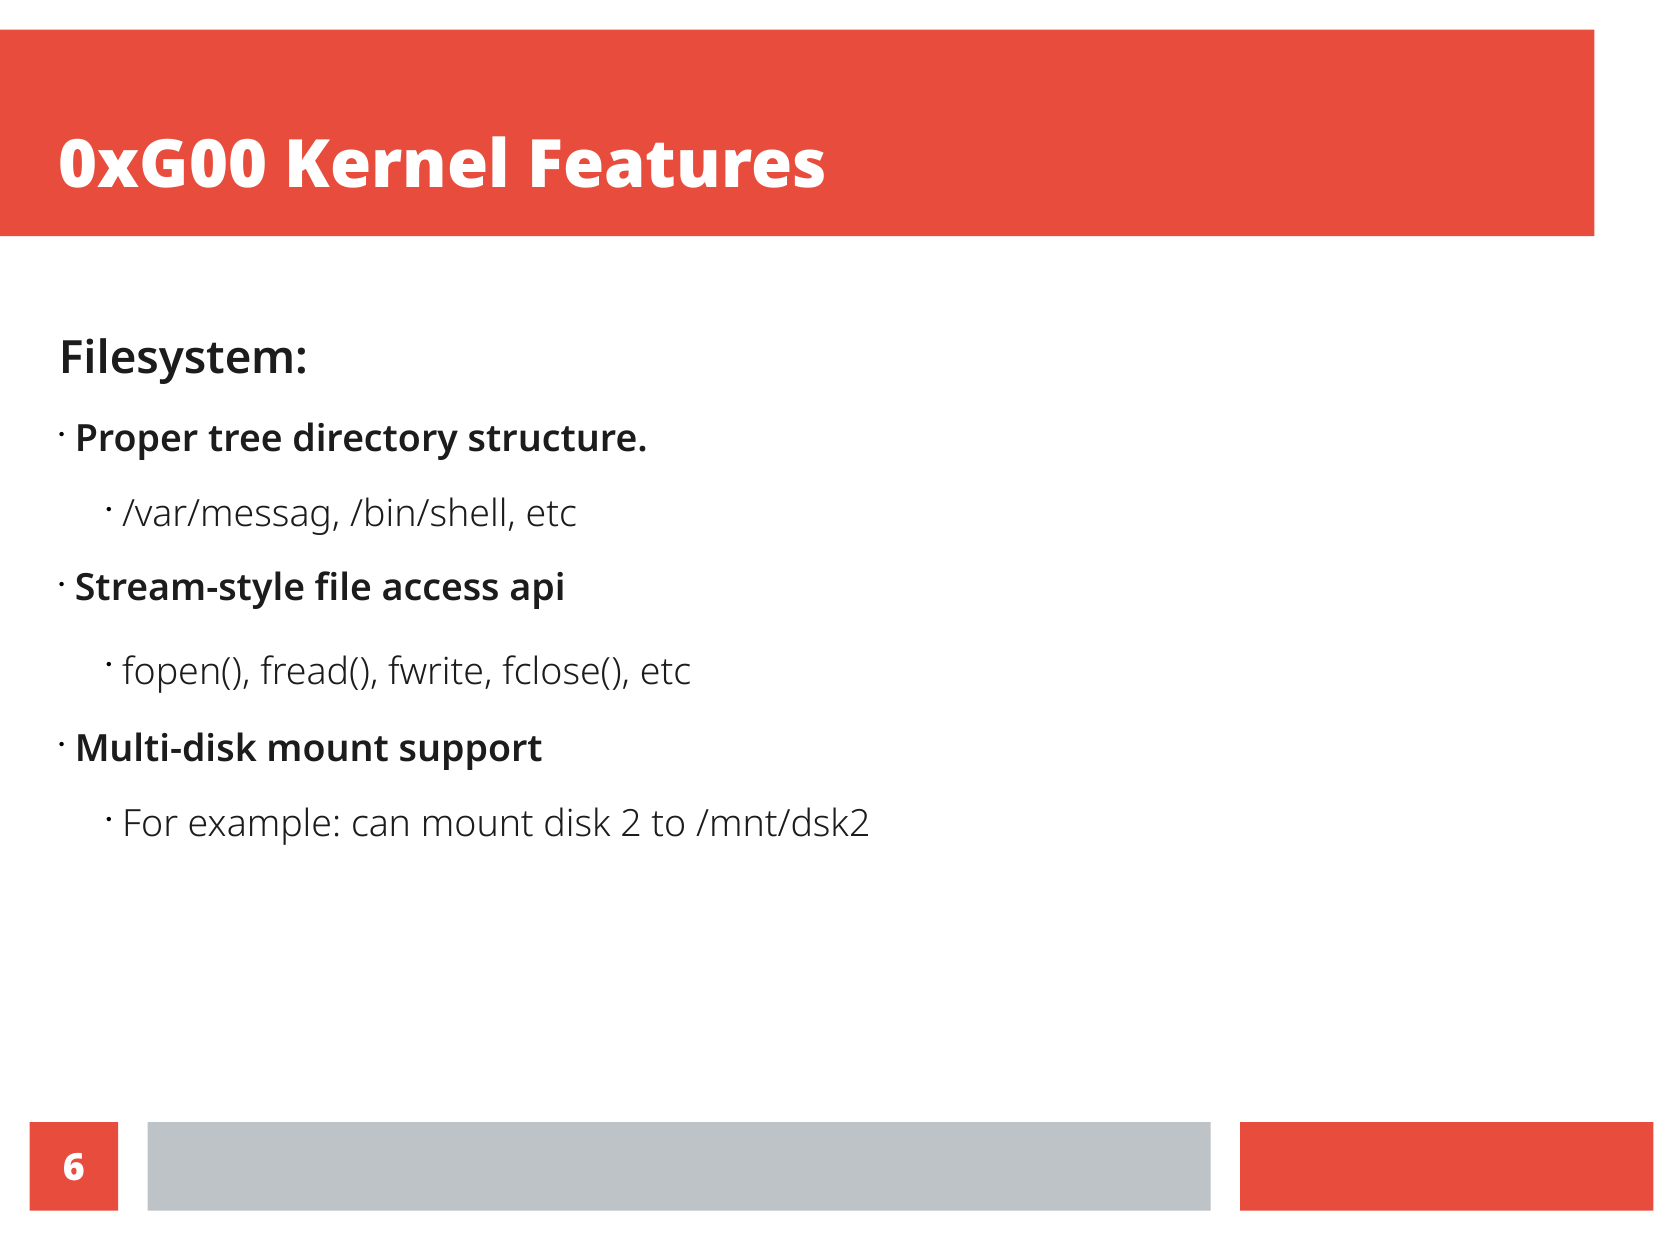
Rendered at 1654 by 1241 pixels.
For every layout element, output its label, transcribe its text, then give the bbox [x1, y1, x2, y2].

title 0xG00 Kernel Features [59, 59, 1595, 207]
list Filesystem: Proper tree directory structure. /var/messag, /bin/shell, etc Stream-style file access api fopen(), fread(), fwrite, fclose(), etc Multi-disk mount support For example: can mount disk 2 to /mnt/dsk2 [59, 324, 1565, 1093]
